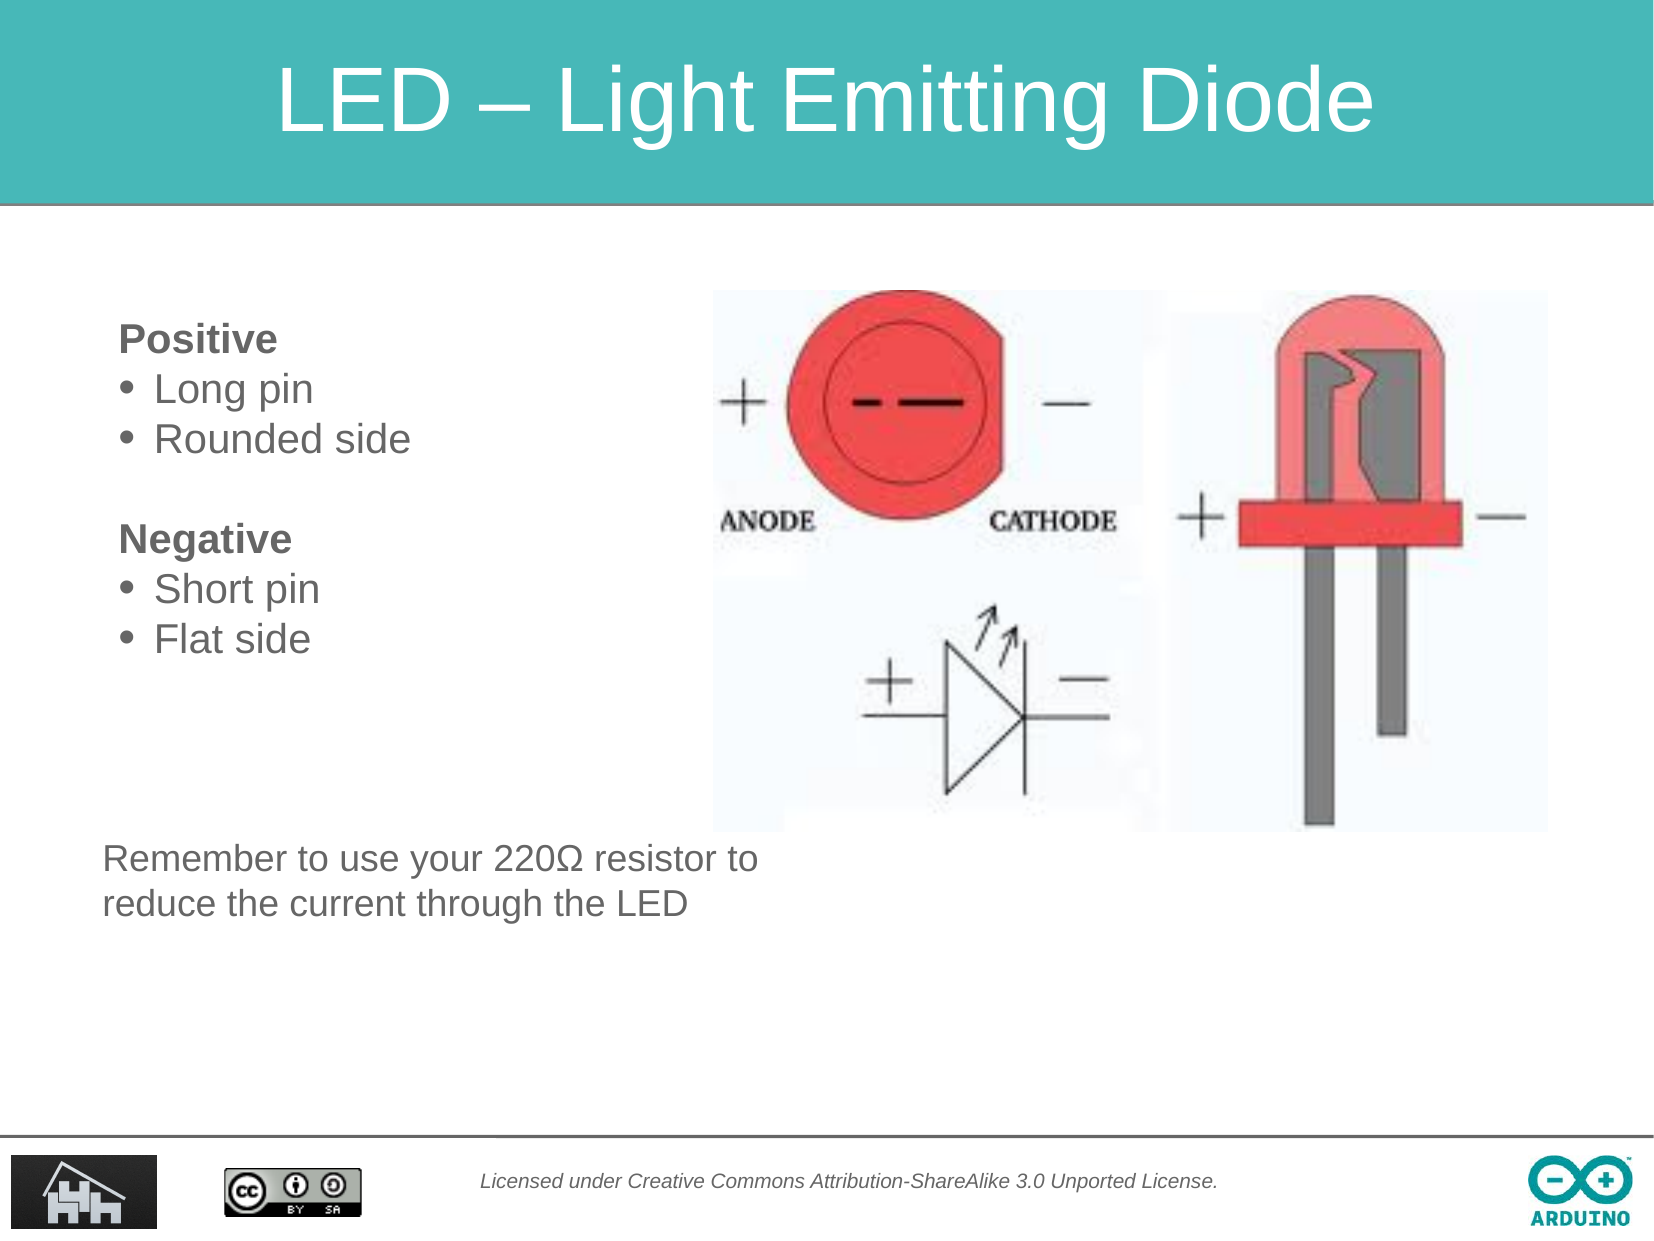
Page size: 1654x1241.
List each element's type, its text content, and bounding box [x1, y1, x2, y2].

picture [1498, 1149, 1654, 1233]
text_box Remember to use your 220Ω resistor to reduce the current through the LED [87, 818, 788, 960]
picture [11, 1155, 157, 1229]
text_box Positive Long pin Rounded side Negative Short pin Flat side [103, 265, 596, 758]
picture [713, 290, 1548, 832]
title LED – Light Emitting Diode [0, 0, 1654, 204]
picture [224, 1168, 362, 1217]
